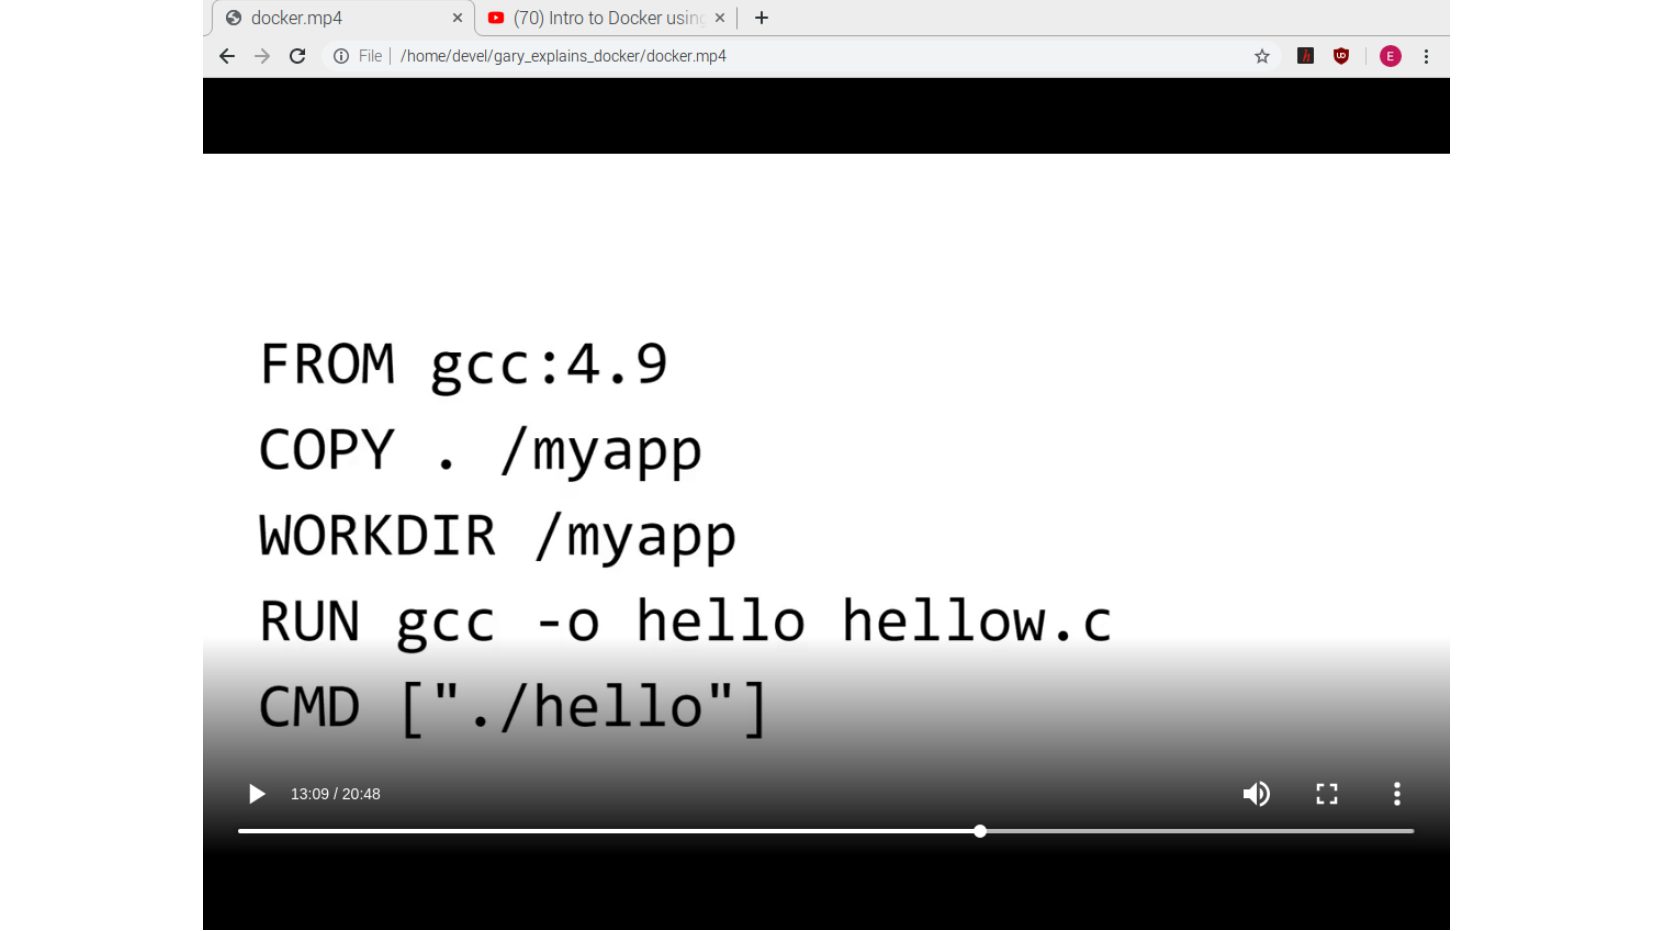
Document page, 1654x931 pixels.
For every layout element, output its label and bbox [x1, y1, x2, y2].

picture [203, 0, 1450, 930]
